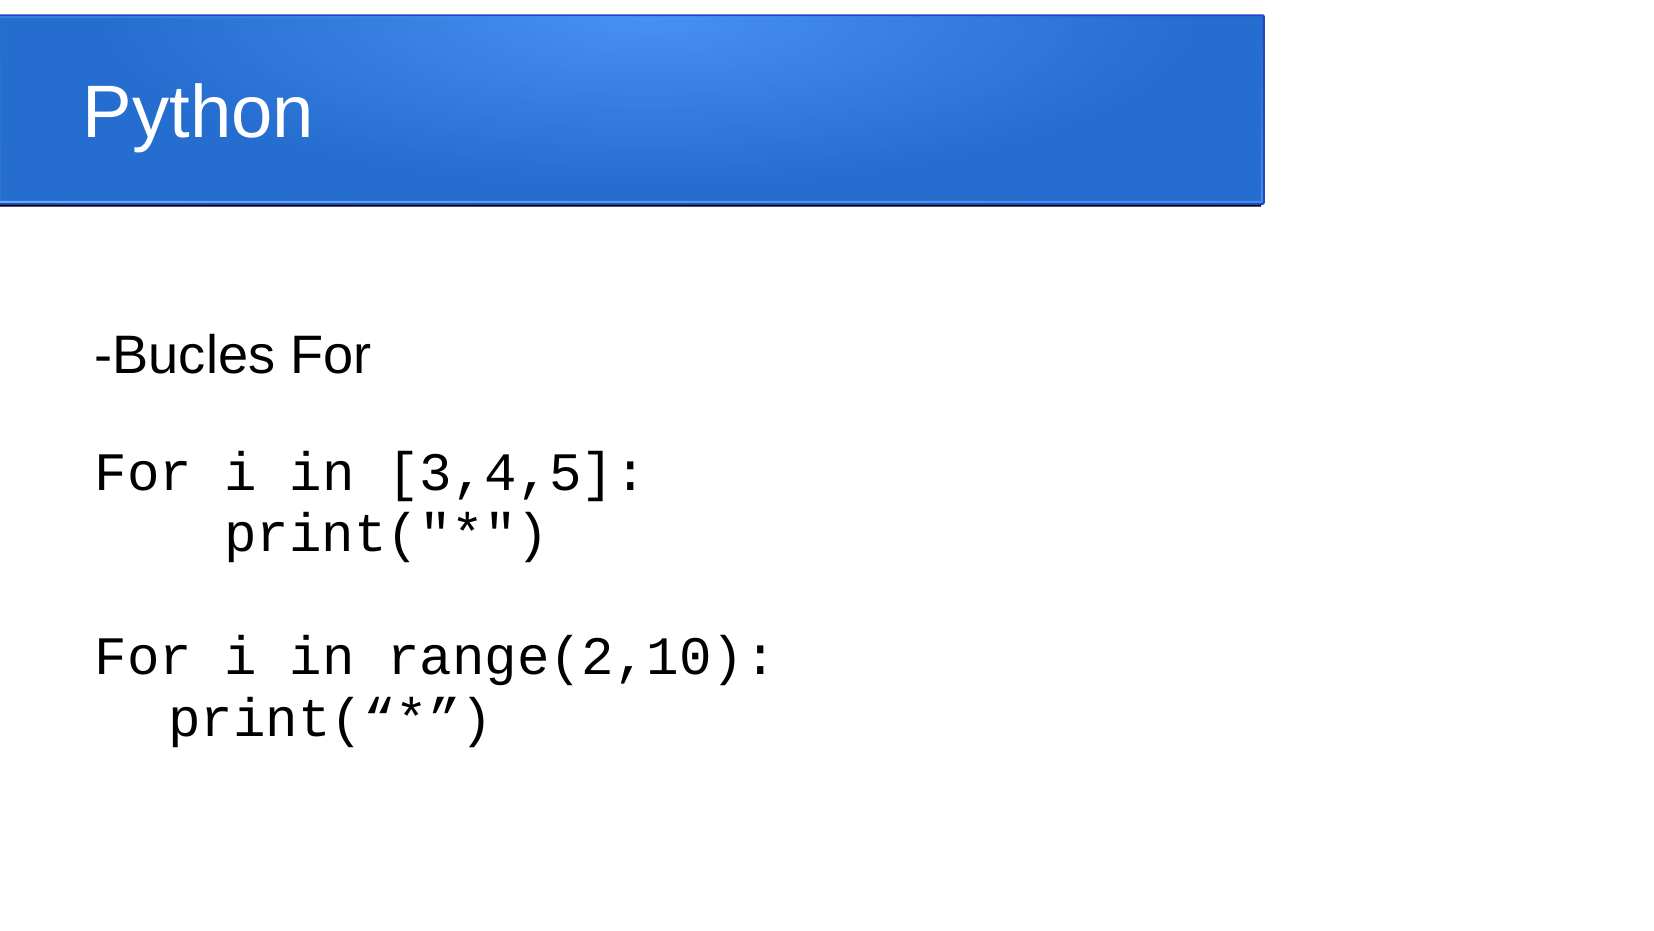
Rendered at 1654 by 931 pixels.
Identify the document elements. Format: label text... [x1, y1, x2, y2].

subtitle -Bucles For For i in [3,4,5]: print("*") For i in range(2,10): print(“*”) [94, 268, 1583, 808]
title Python [82, 35, 1235, 189]
